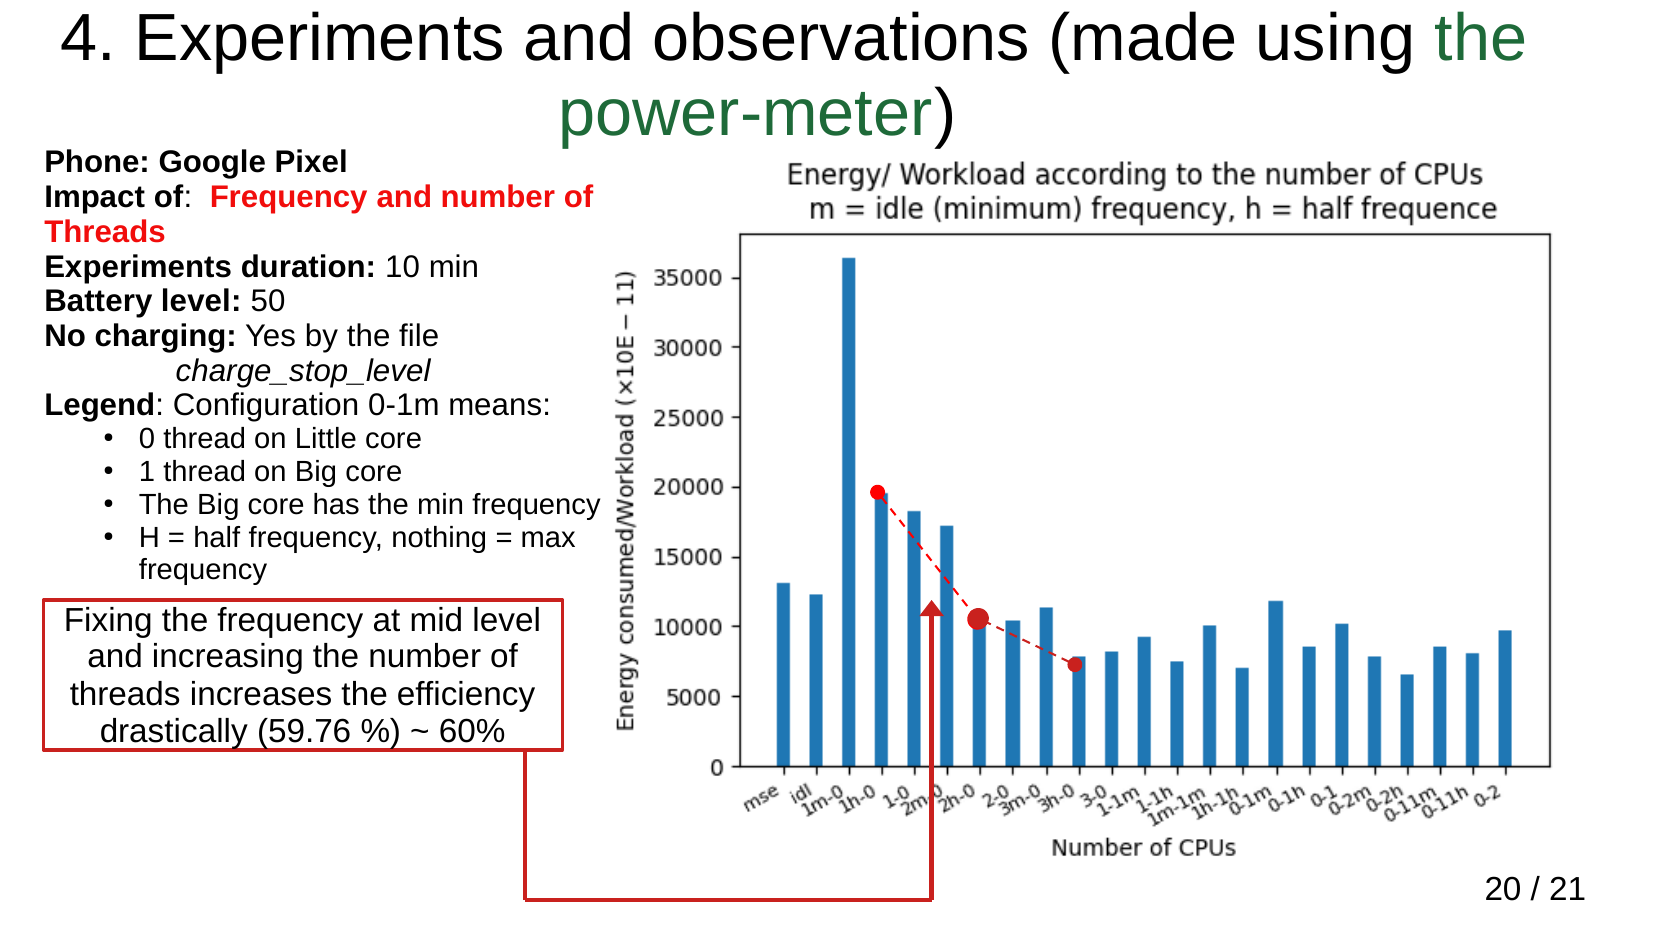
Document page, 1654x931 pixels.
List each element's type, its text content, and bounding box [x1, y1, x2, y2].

picture [609, 150, 1654, 924]
text_box 20 / 21 [1469, 863, 1654, 931]
text_box Fixing the frequency at mid level and increasing the number of threads increases the efficiency drastically (59.76 %) ~ 60% [43, 600, 563, 751]
title 4. Experiments and observations (made using the power-meter) [60, 0, 1654, 150]
text_box Phone: Google Pixel Impact of: Frequency and number of Threads Experiments duration: 10 min Battery level: 50 No charging: Yes by the file charge_stop_level Legend: Configuration 0-1m means: 0 thread on Little core 1 thread on Big core The Big core has the min frequency H = half frequency, nothing = max frequency [29, 137, 699, 594]
